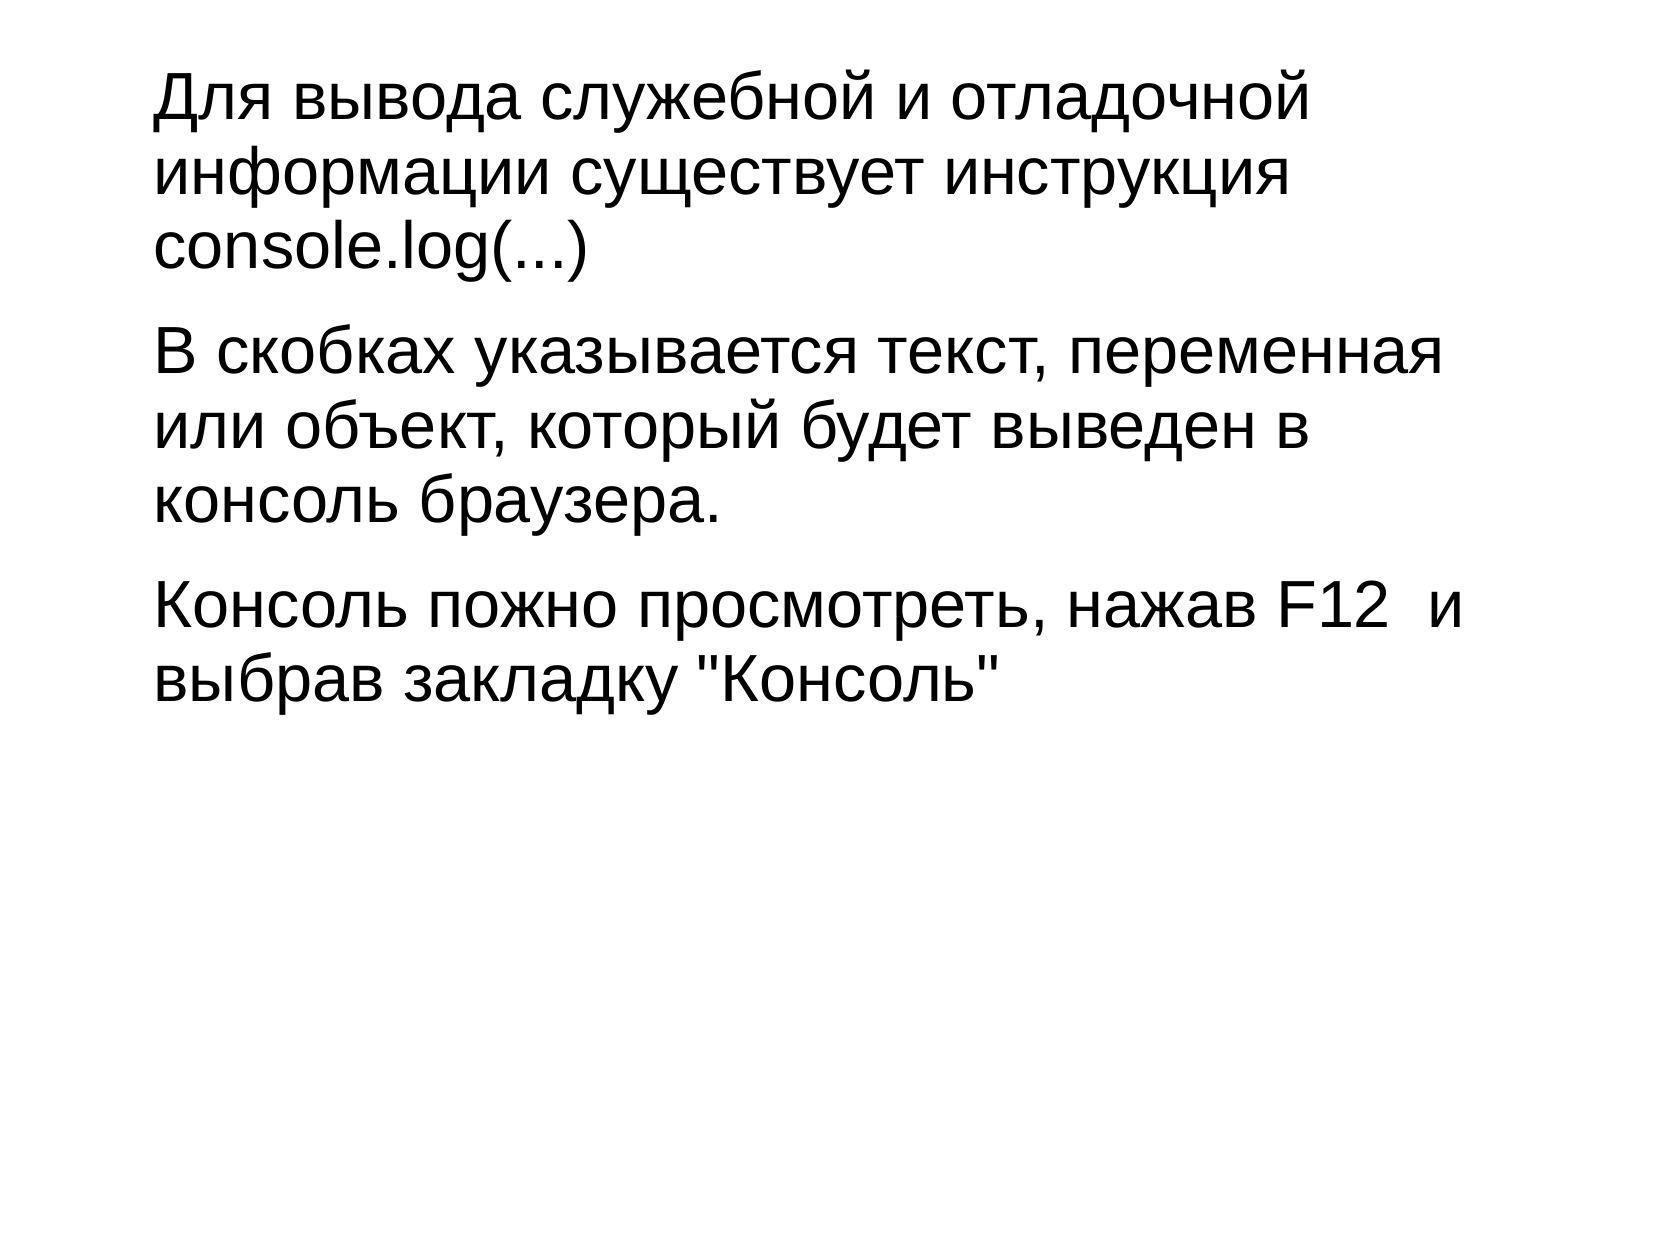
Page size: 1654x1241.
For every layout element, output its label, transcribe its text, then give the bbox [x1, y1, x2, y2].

list Для вывода служебной и отладочной информации существует инструкция console.log(...) В скобках указывается текст, переменная или объект, который будет выведен в консоль браузера. Консоль пожно просмотреть, нажав F12 и выбрав закладку "Консоль" [82, 59, 1571, 1109]
